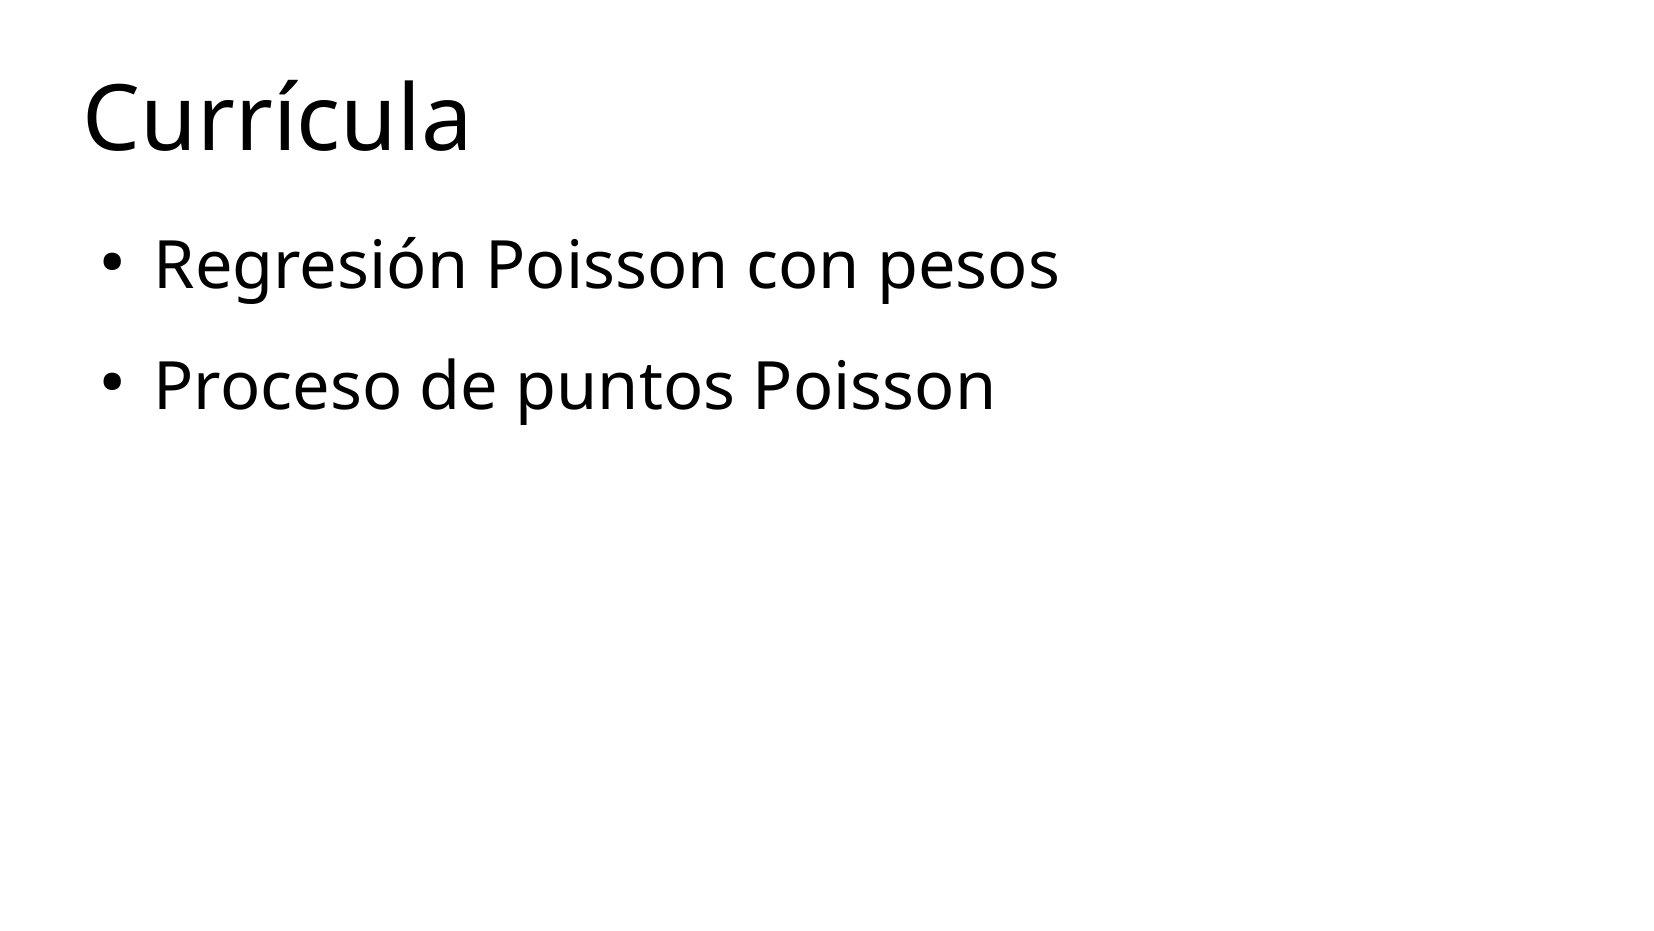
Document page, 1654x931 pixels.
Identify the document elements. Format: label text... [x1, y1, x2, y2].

title Currícula [82, 37, 1571, 193]
list Regresión Poisson con pesos Proceso de puntos Poisson [82, 217, 1571, 758]
